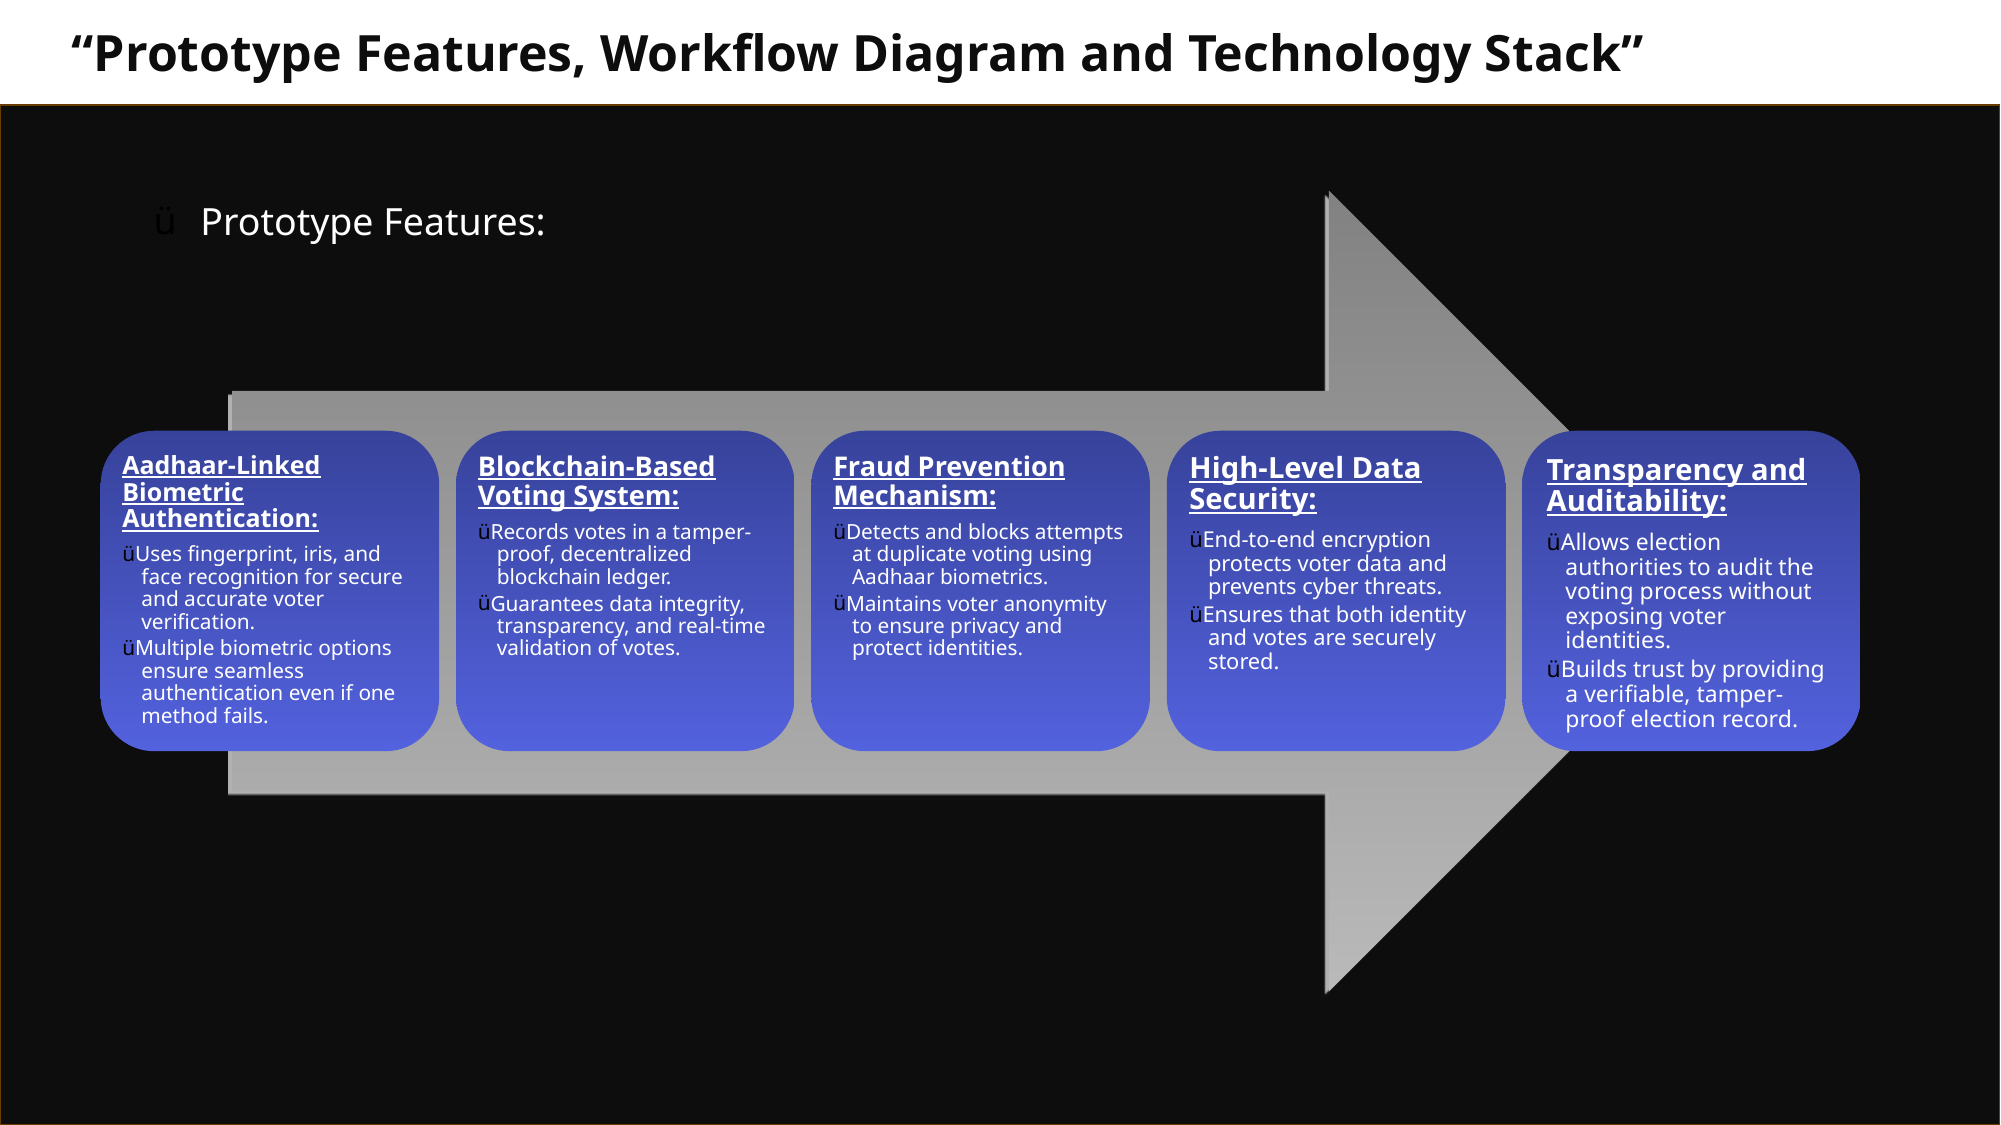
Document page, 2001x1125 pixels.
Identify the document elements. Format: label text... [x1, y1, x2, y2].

text_box High-Level Data Security: End-to-end encryption protects voter data and prevents cyber threats. Ensures that both identity and votes are securely stored. [1166, 430, 1506, 752]
text_box Fraud Prevention Mechanism: Detects and blocks attempts at duplicate voting using Aadhaar biometrics. Maintains voter anonymity to ensure privacy and protect identities. [811, 430, 1150, 752]
text_box Prototype Features: [138, 190, 830, 252]
text_box Blockchain-Based Voting System: Records votes in a tamper-proof, decentralized blockchain ledger. Guarantees data integrity, transparency, and real-time validation of votes. [456, 430, 795, 752]
text_box [0, 105, 2000, 1125]
text_box Transparency and Auditability: Allows election authorities to audit the voting process without exposing voter identities. Builds trust by providing a verifiable, tamper-proof election record. [1522, 430, 1861, 752]
text_box “Prototype Features, Workflow Diagram and Technology Stack” ” [56, 13, 1835, 211]
text_box Aadhaar-Linked Biometric Authentication: Uses fingerprint, iris, and face recognition for secure and accurate voter verification. Multiple biometric options ensure seamless authentication even if one method fails. [100, 430, 440, 752]
